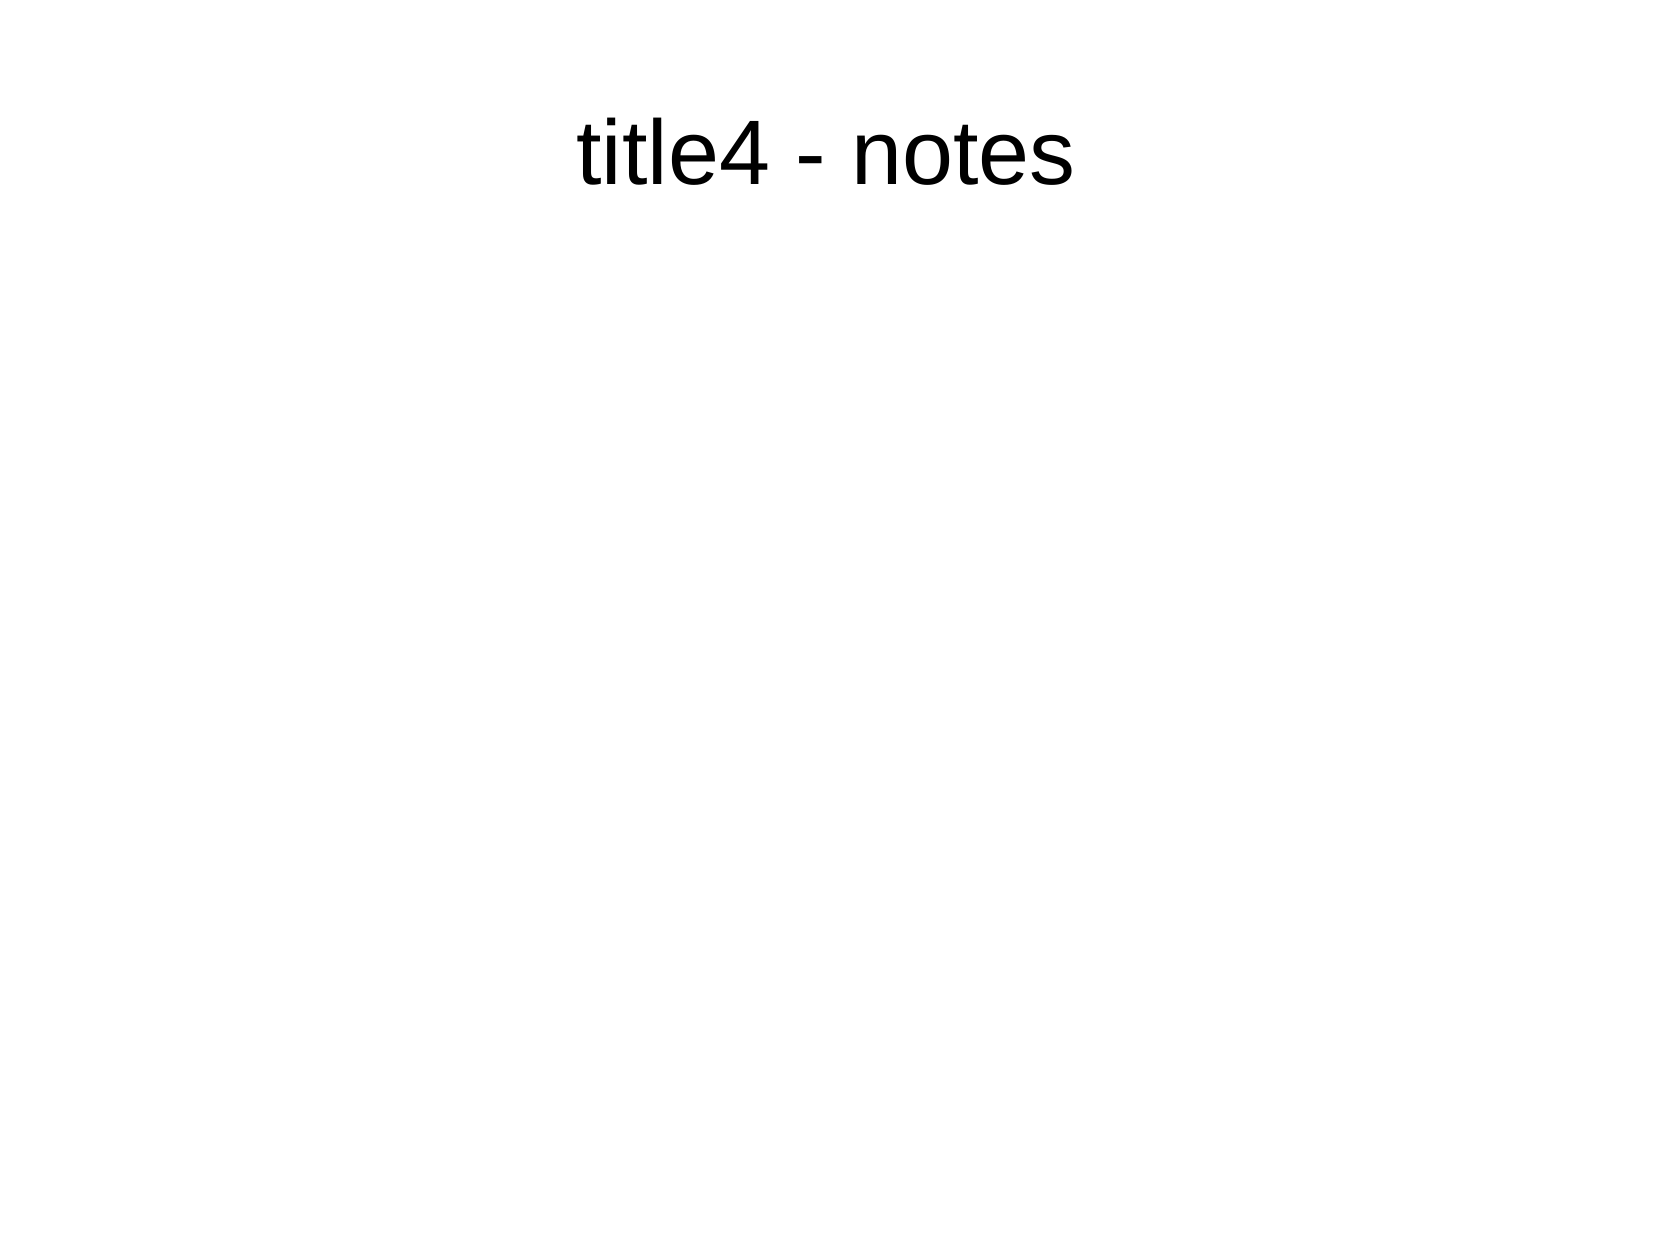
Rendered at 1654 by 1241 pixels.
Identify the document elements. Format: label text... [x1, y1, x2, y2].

title title4 - notes [82, 49, 1571, 257]
